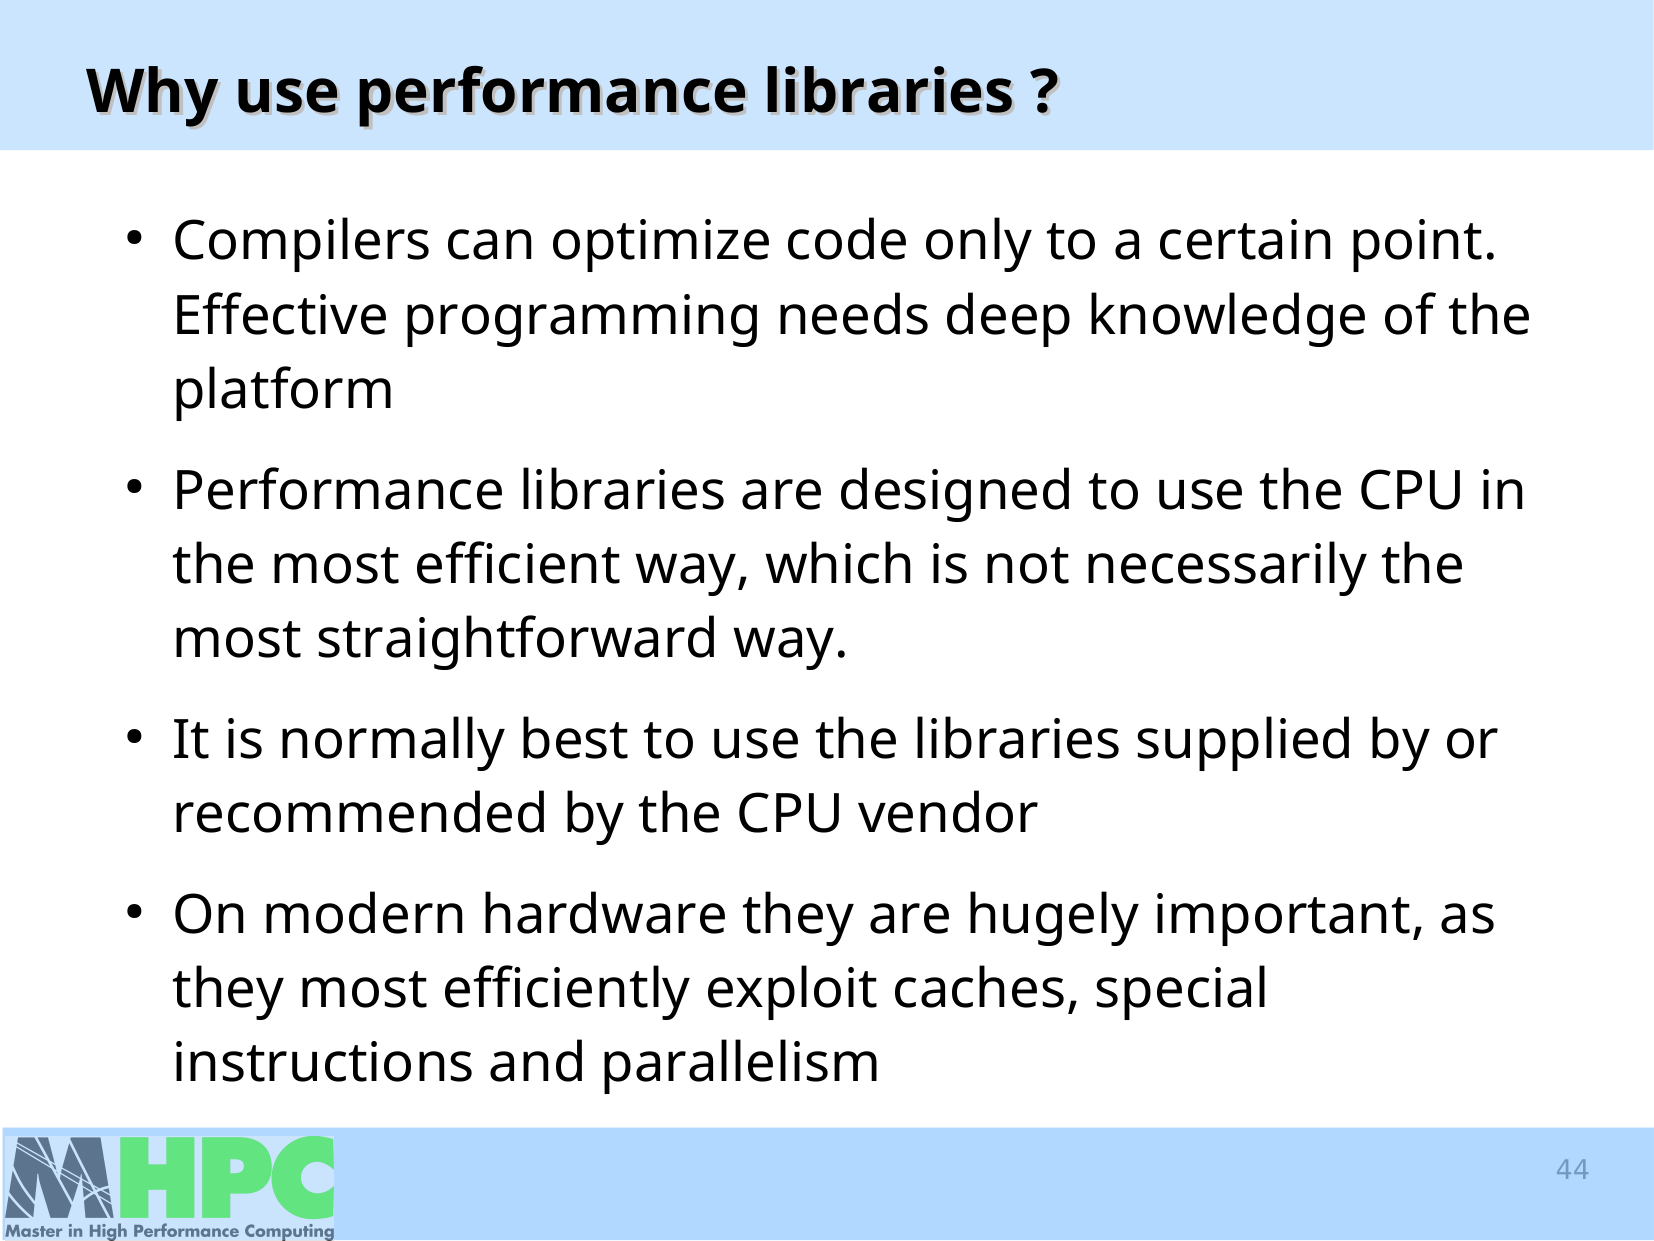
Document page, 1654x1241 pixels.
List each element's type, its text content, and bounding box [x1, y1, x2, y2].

title Why use performance libraries ? [86, 0, 1433, 193]
list Compilers can optimize code only to a certain point. Effective programming needs deep knowledge of the platform Performance libraries are designed to use the CPU in the most efficient way, which is not necessarily the most straightforward way. It is normally best to use the libraries supplied by or recommended by the CPU vendor On modern hardware they are hugely important, as they most efficiently exploit caches, special instructions and parallelism [82, 201, 1571, 1102]
